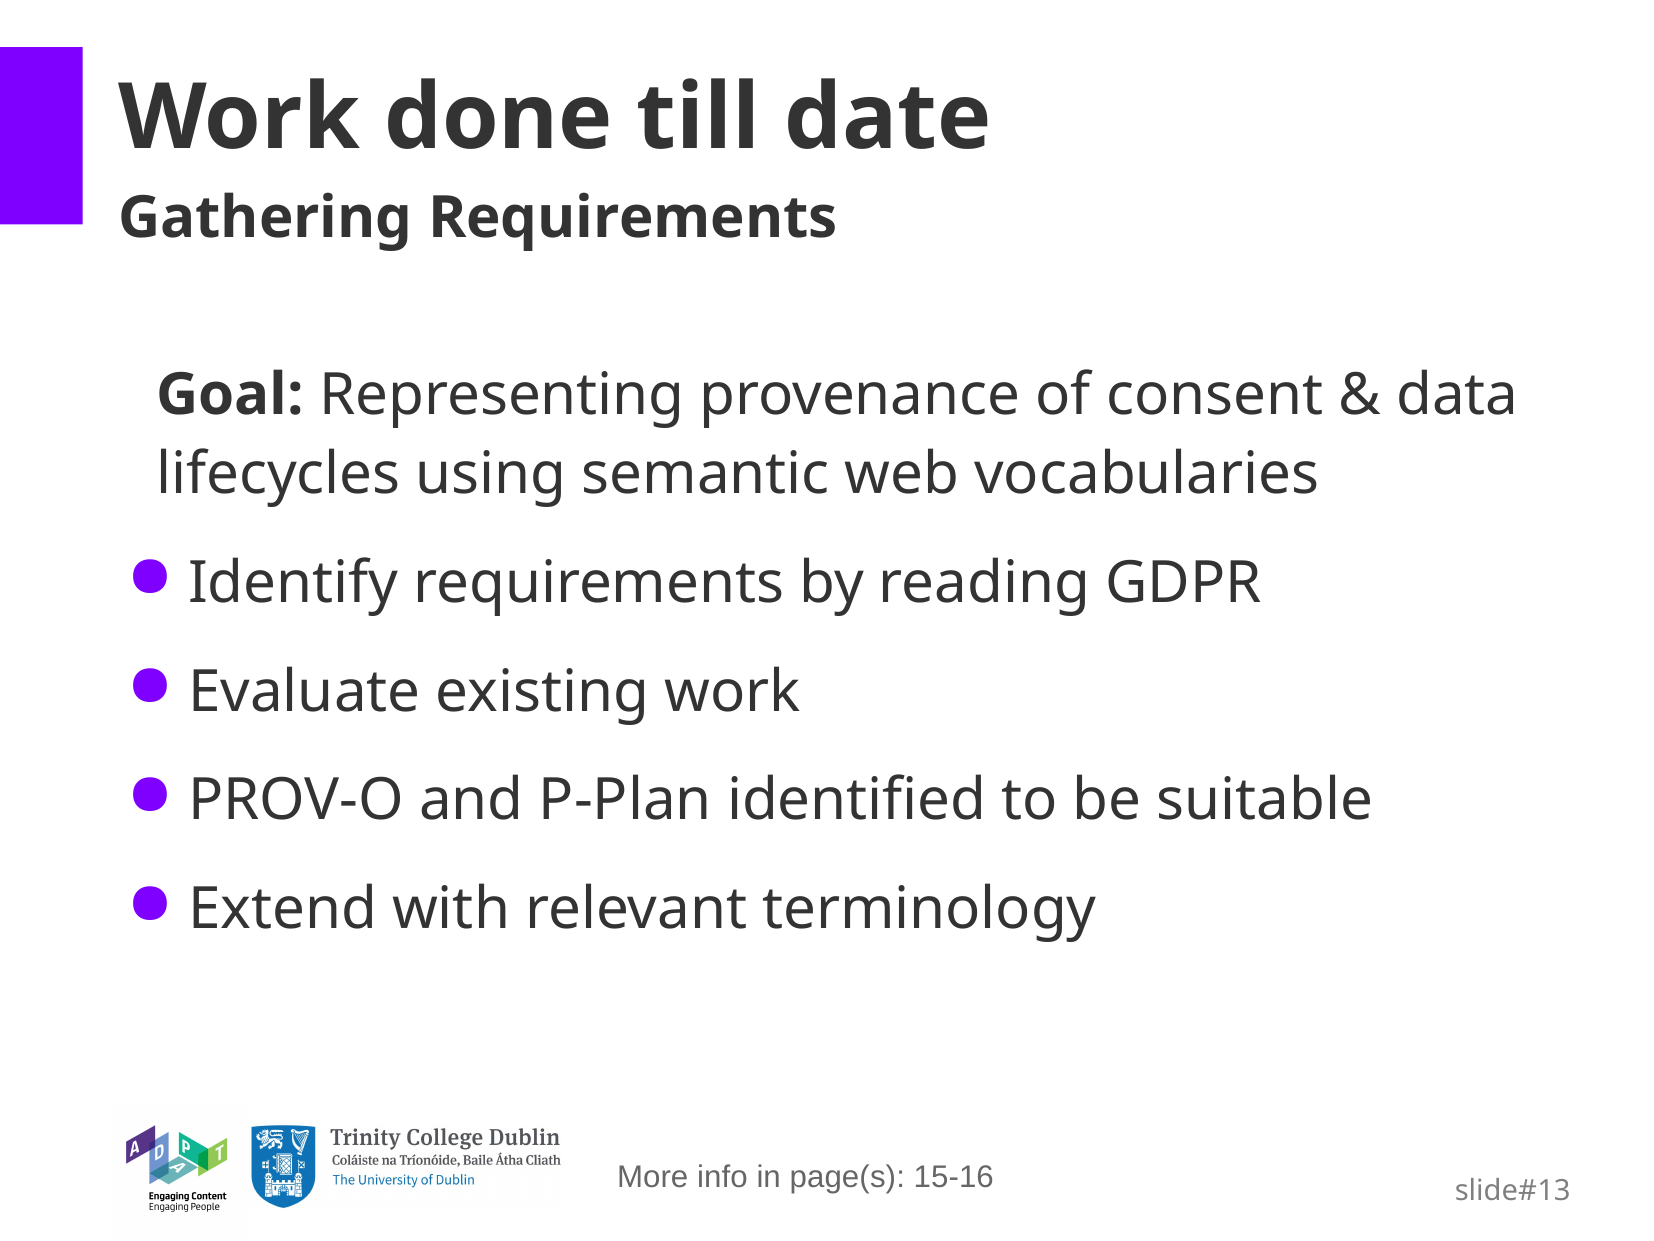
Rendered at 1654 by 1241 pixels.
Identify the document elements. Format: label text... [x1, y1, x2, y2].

list Goal: Representing provenance of consent & data lifecycles using semantic web vocabularies Identify requirements by reading GDPR Evaluate existing work PROV-O and P-Plan identified to be suitable Extend with relevant terminology [118, 272, 1536, 993]
picture [106, 1098, 247, 1239]
picture [248, 1122, 564, 1211]
title Work done till date Gathering Requirements [118, 49, 1571, 257]
text_box More info in page(s): 15-16 [602, 1151, 1418, 1202]
